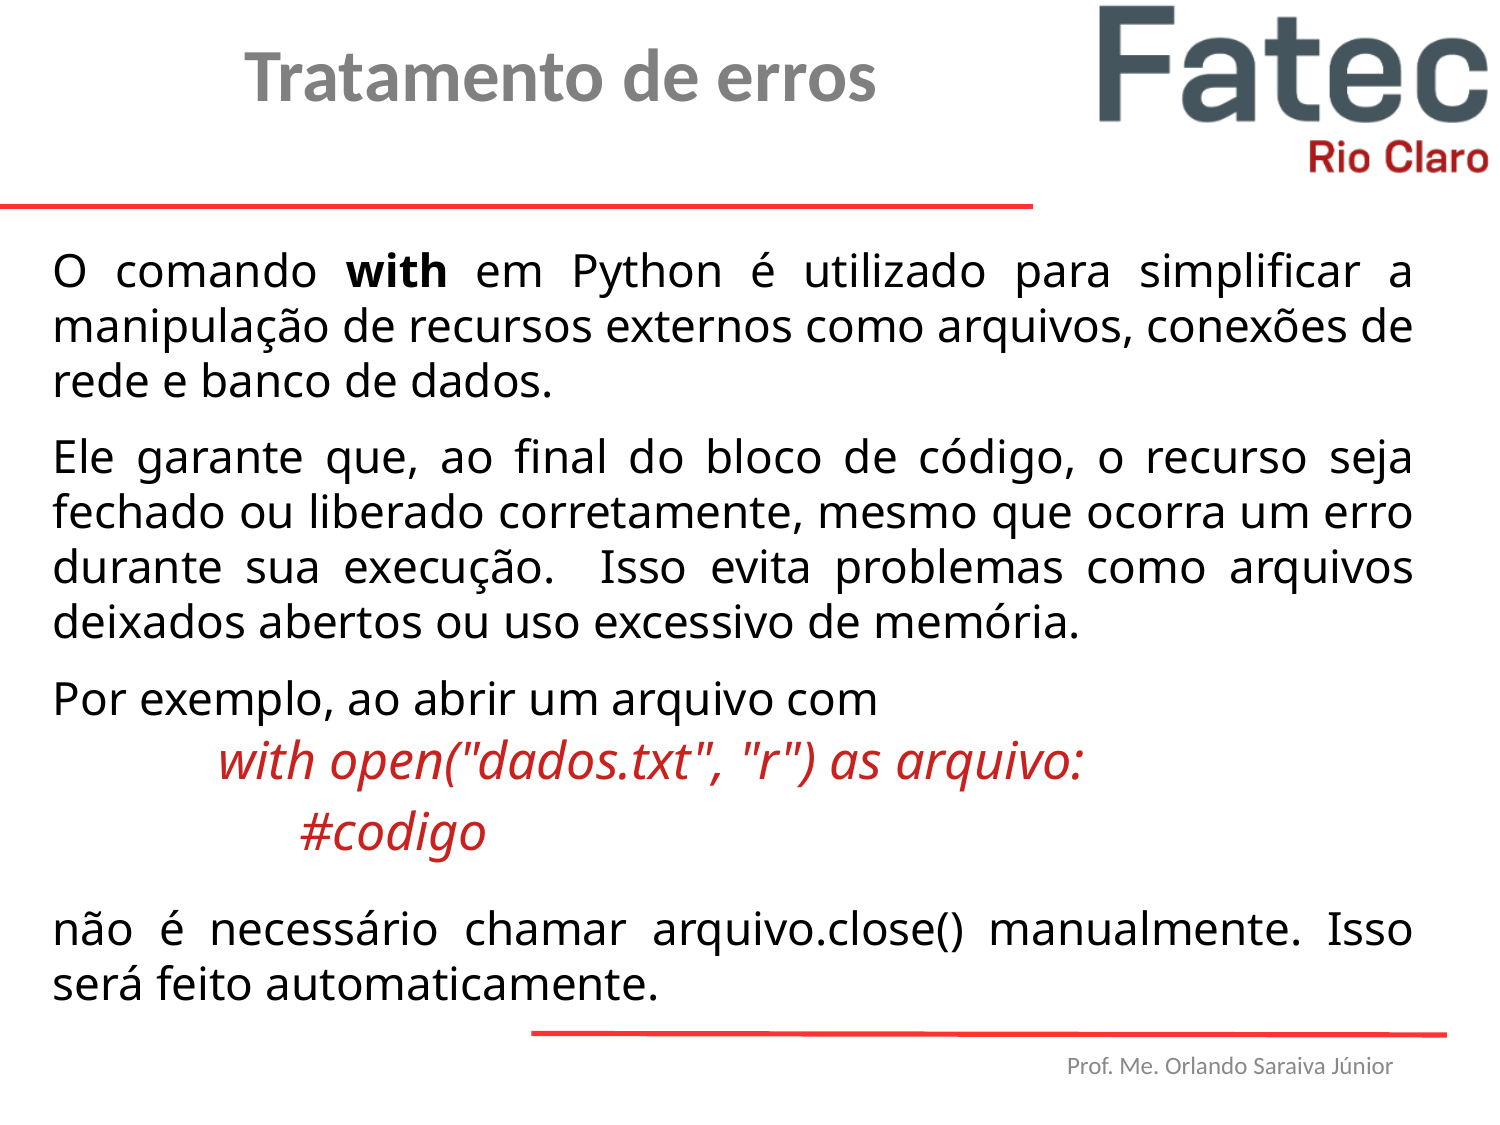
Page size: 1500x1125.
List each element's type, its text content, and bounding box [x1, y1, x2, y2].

picture [1095, 0, 1496, 180]
title Tratamento de erros [29, 19, 1093, 207]
list O comando with em Python é utilizado para simplificar a manipulação de recursos externos como arquivos, conexões de rede e banco de dados. Ele garante que, ao final do bloco de código, o recurso seja fechado ou liberado corretamente, mesmo que ocorra um erro durante sua execução. Isso evita problemas como arquivos deixados abertos ou uso excessivo de memória. Por exemplo, ao abrir um arquivo com não é necessário chamar arquivo.close() manualmente. Isso será feito automaticamente. [37, 234, 1431, 1019]
text_box with open("dados.txt", "r") as arquivo: #codigo [203, 716, 1149, 874]
